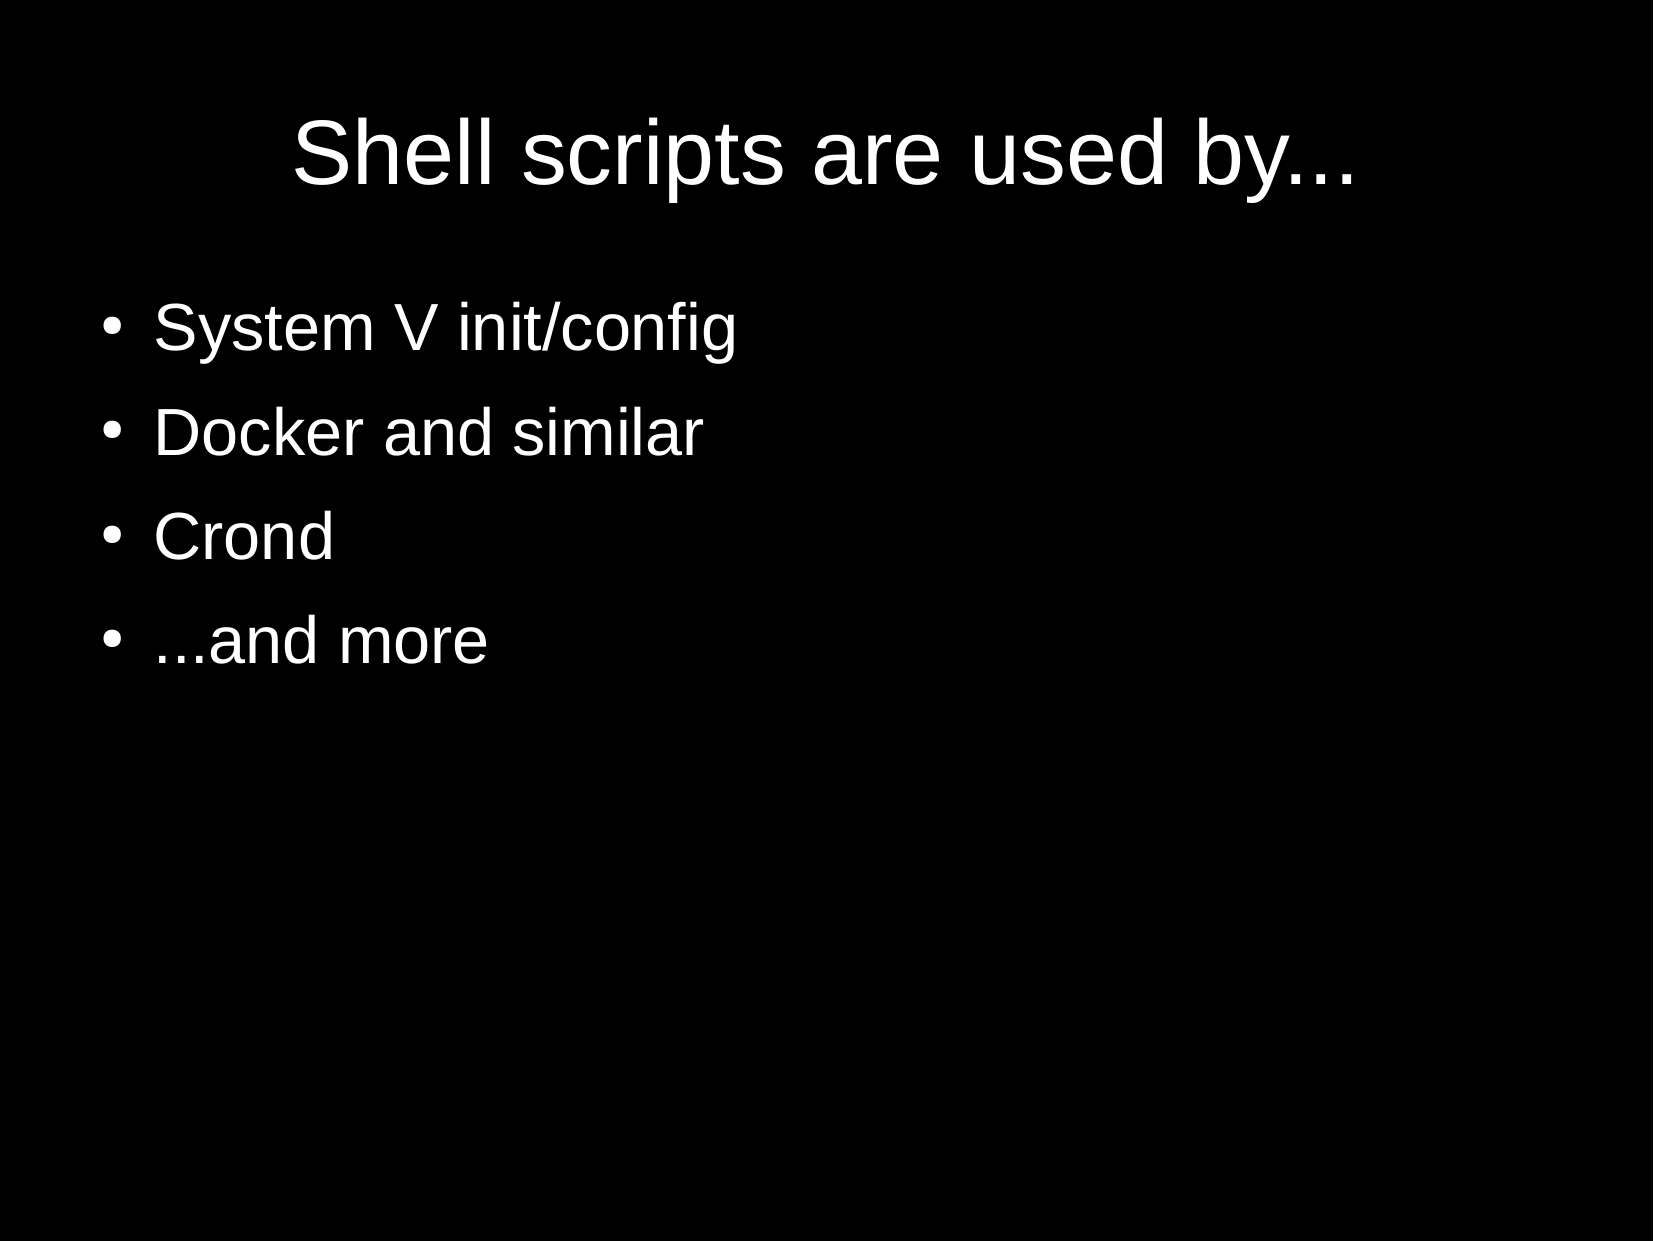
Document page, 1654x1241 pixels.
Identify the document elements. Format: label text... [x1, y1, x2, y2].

title Shell scripts are used by... [82, 49, 1571, 257]
list System V init/config Docker and similar Crond ...and more [82, 290, 1538, 1010]
